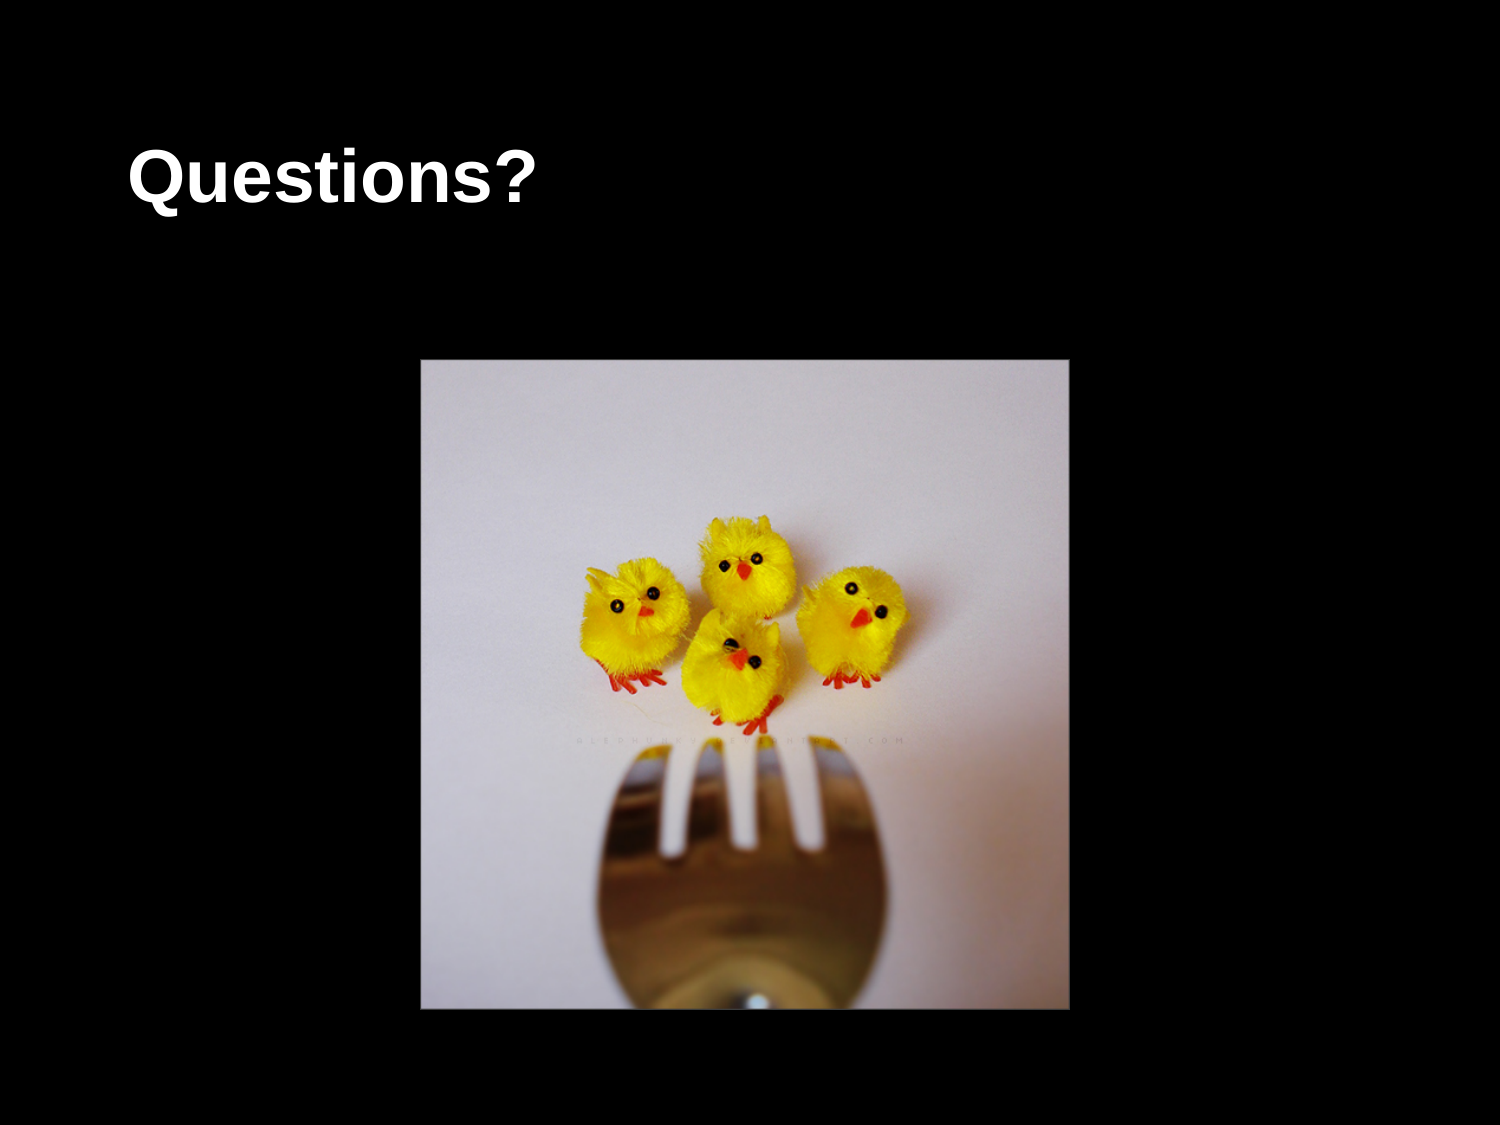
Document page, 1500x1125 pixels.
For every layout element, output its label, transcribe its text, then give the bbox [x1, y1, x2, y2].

title Questions? [75, 45, 1426, 233]
picture [420, 359, 1070, 1010]
